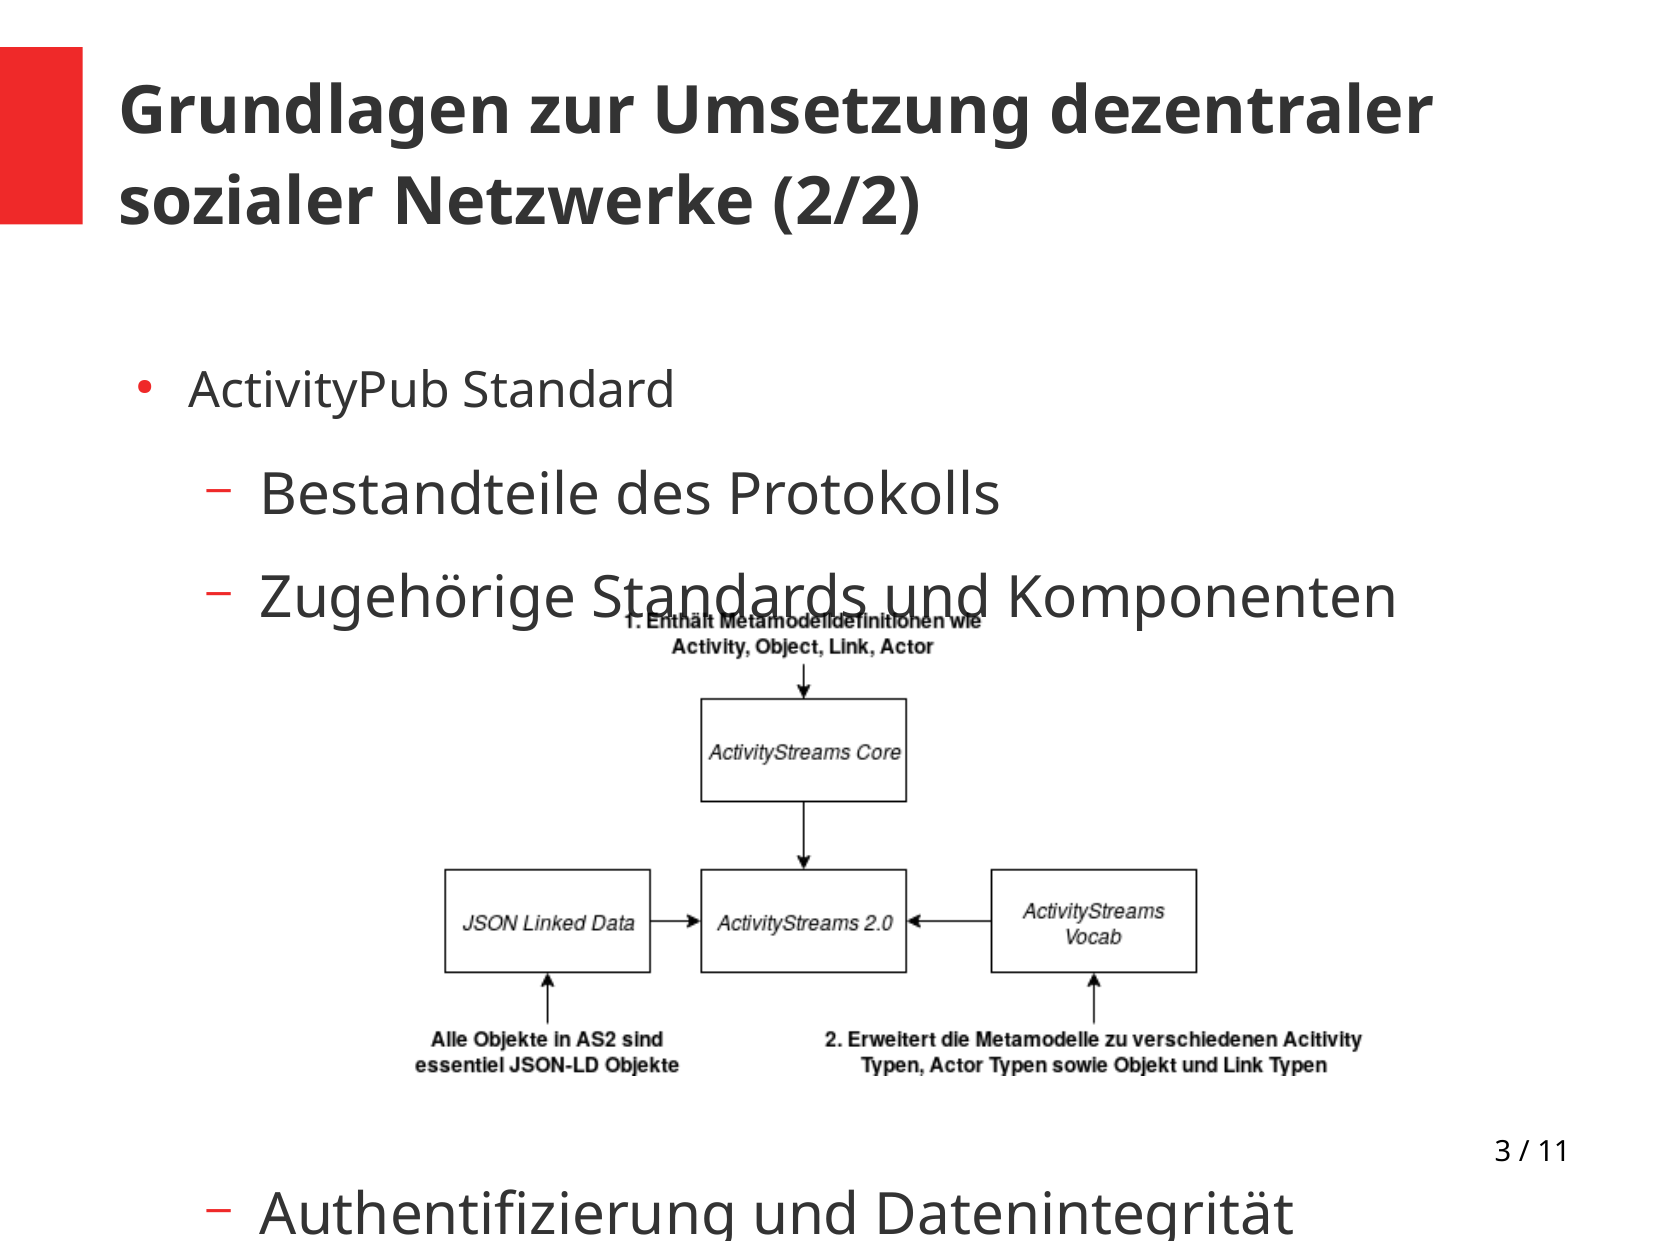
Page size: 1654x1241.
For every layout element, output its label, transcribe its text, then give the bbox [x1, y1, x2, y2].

picture [402, 596, 1382, 1076]
list ActivityPub Standard Bestandteile des Protokolls Zugehörige Standards und Komponenten Authentifizierung und Datenintegrität [118, 354, 1536, 1074]
title Grundlagen zur Umsetzung dezentraler sozialer Netzwerke (2/2) [118, 49, 1571, 257]
